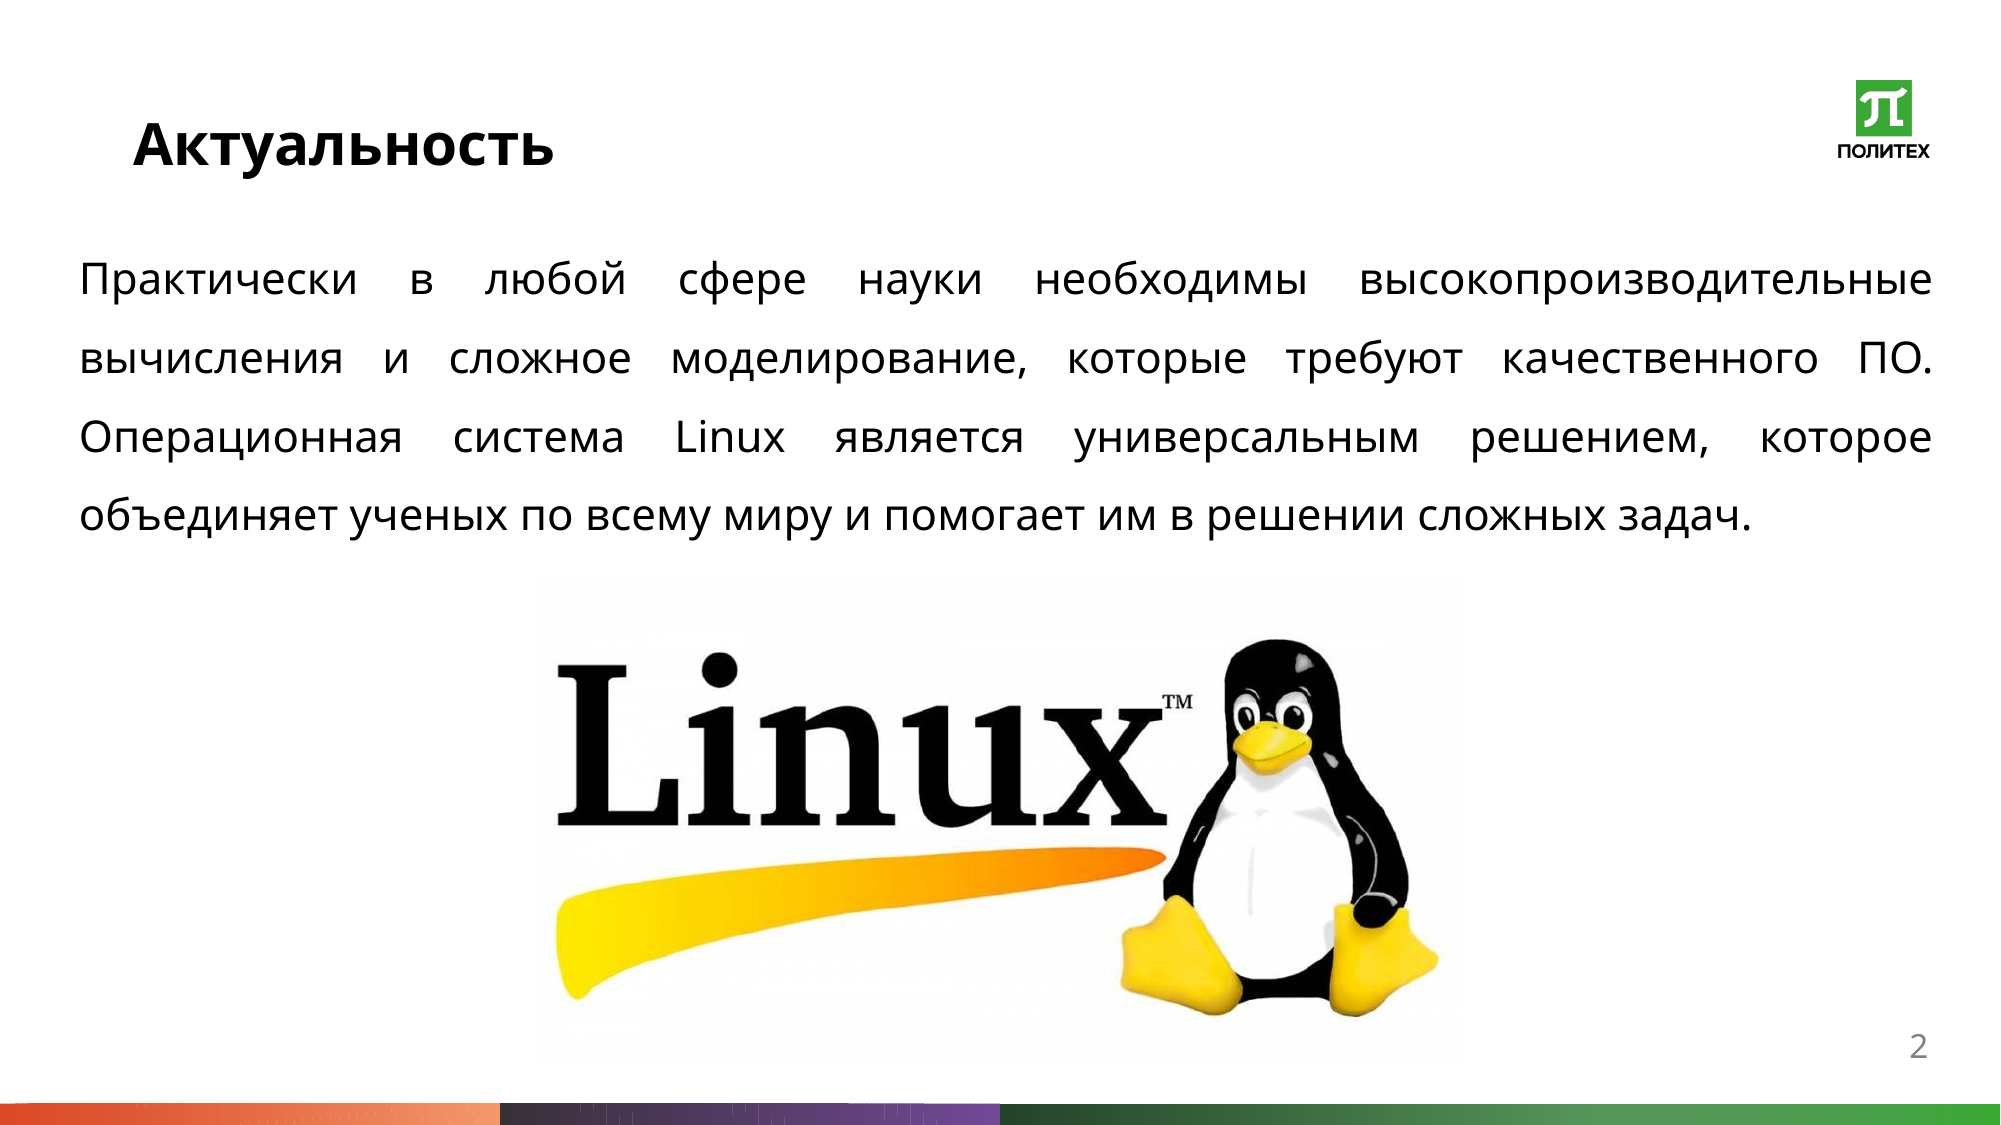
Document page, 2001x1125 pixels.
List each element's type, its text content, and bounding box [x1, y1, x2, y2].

picture [538, 575, 1462, 1063]
picture [1838, 80, 1930, 158]
slide_number <номер> [1493, 1018, 1944, 1079]
title Актуальность [118, 107, 1600, 207]
text_box Практически в любой сфере науки необходимы высокопроизводительные вычисления и сложное моделирование, которые требуют качественного ПО. Операционная система Linux является универсальным решением, которое объединяет ученых по всему миру и помогает им в решении сложных задач. [64, 217, 1949, 547]
